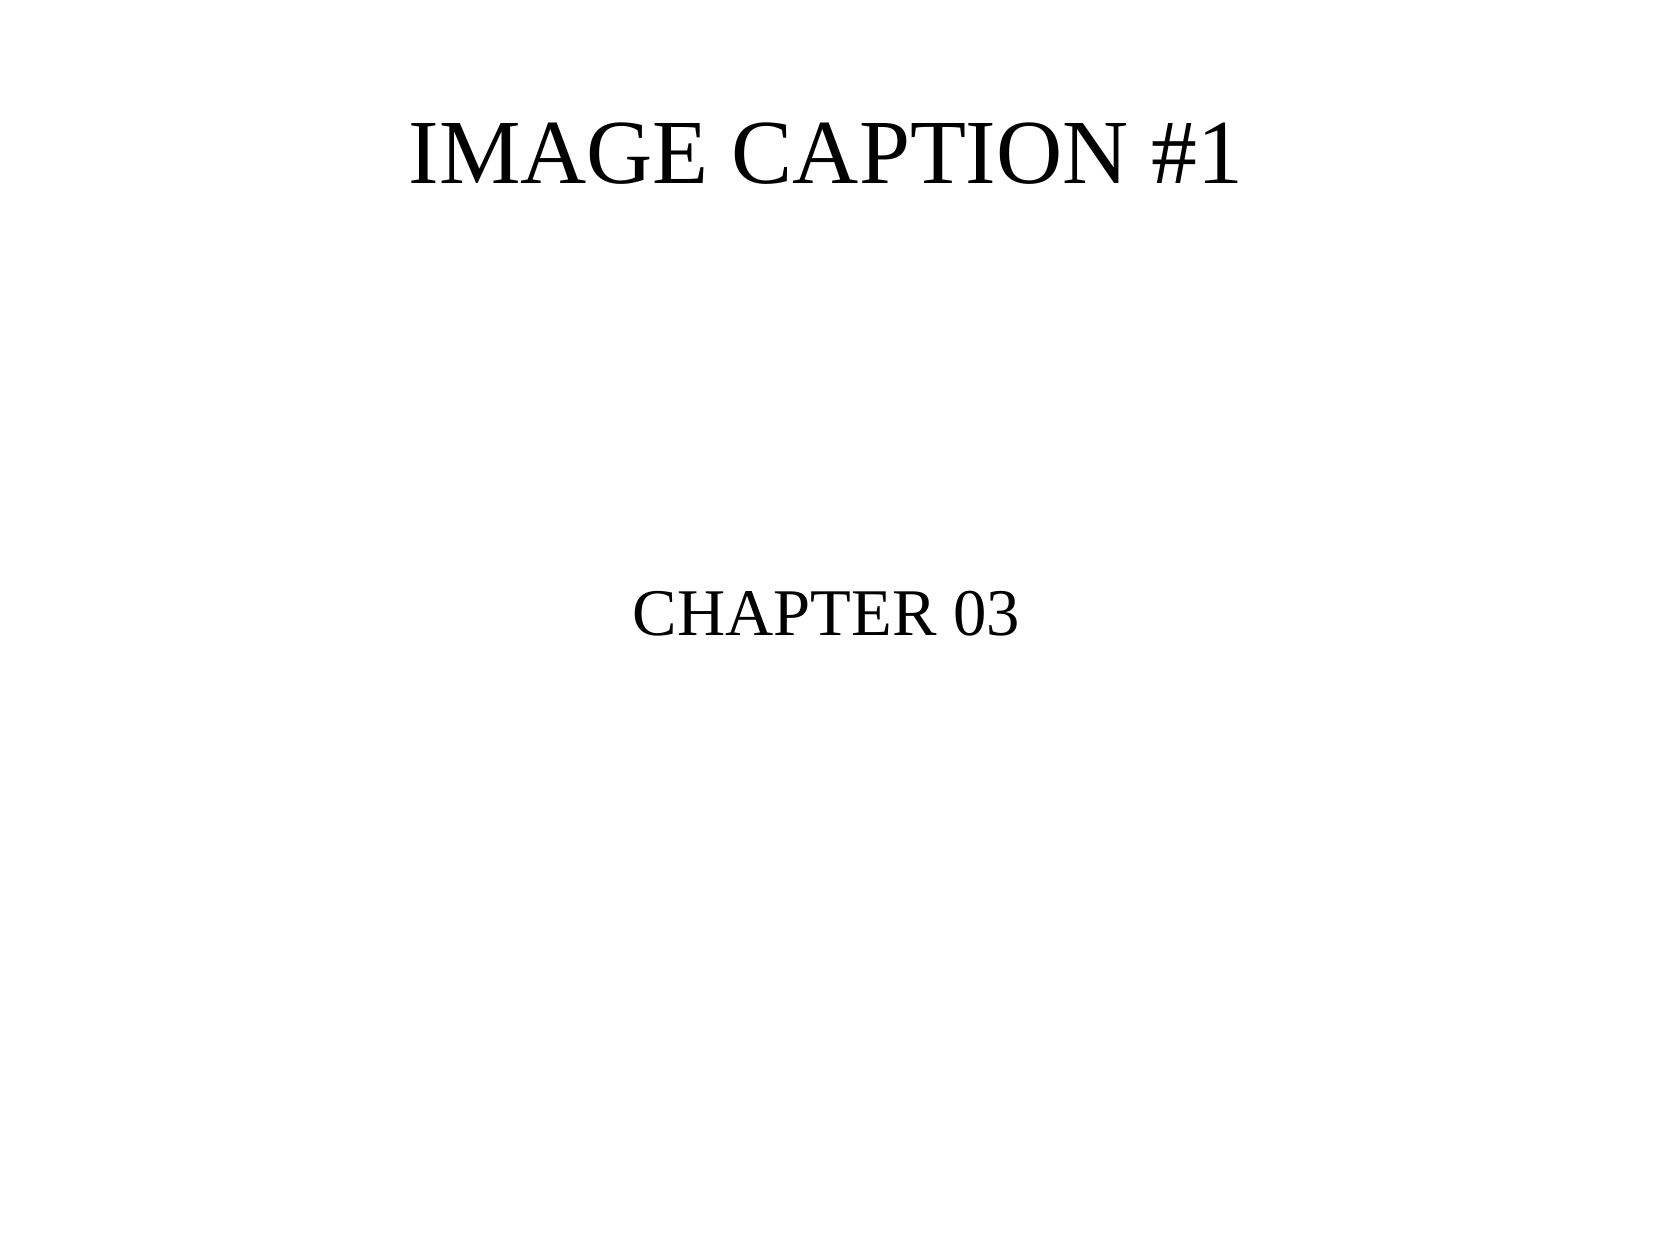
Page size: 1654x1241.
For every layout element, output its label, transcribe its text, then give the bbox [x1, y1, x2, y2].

title IMAGE CAPTION #1 [82, 49, 1571, 257]
subtitle CHAPTER 03 [82, 290, 1571, 1010]
